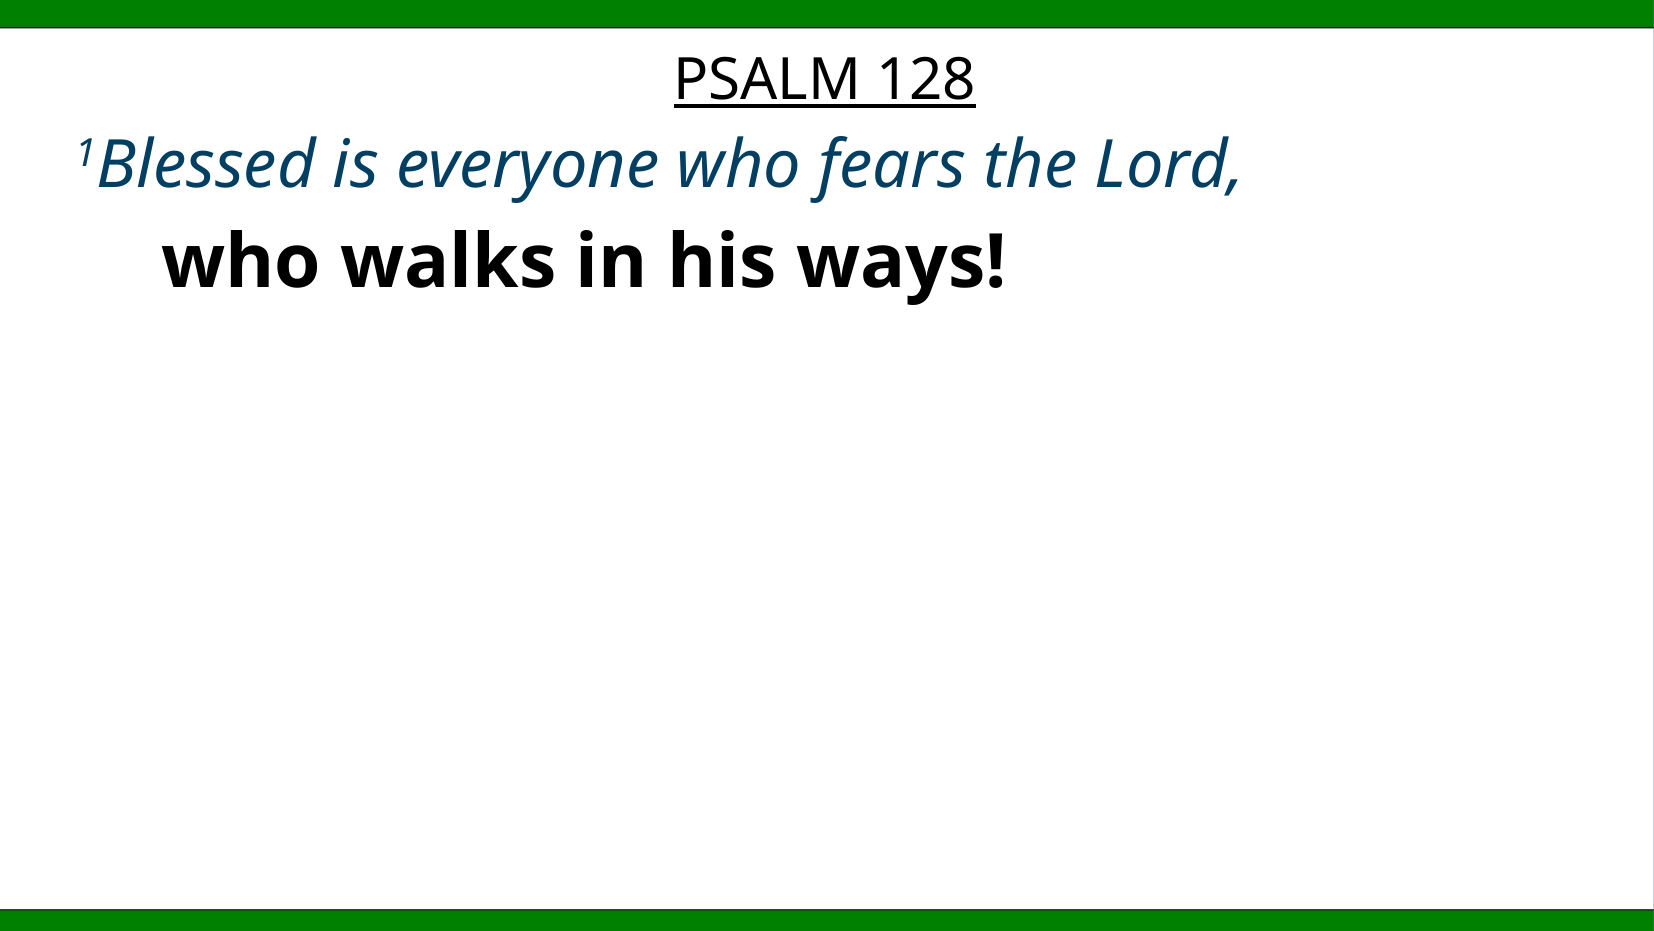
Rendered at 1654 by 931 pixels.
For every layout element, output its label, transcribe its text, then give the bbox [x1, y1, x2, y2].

picture [0, 0, 1654, 931]
text_box PSALM 128 1Blessed is everyone who fears the Lord, who walks in his ways! [60, 30, 1591, 346]
